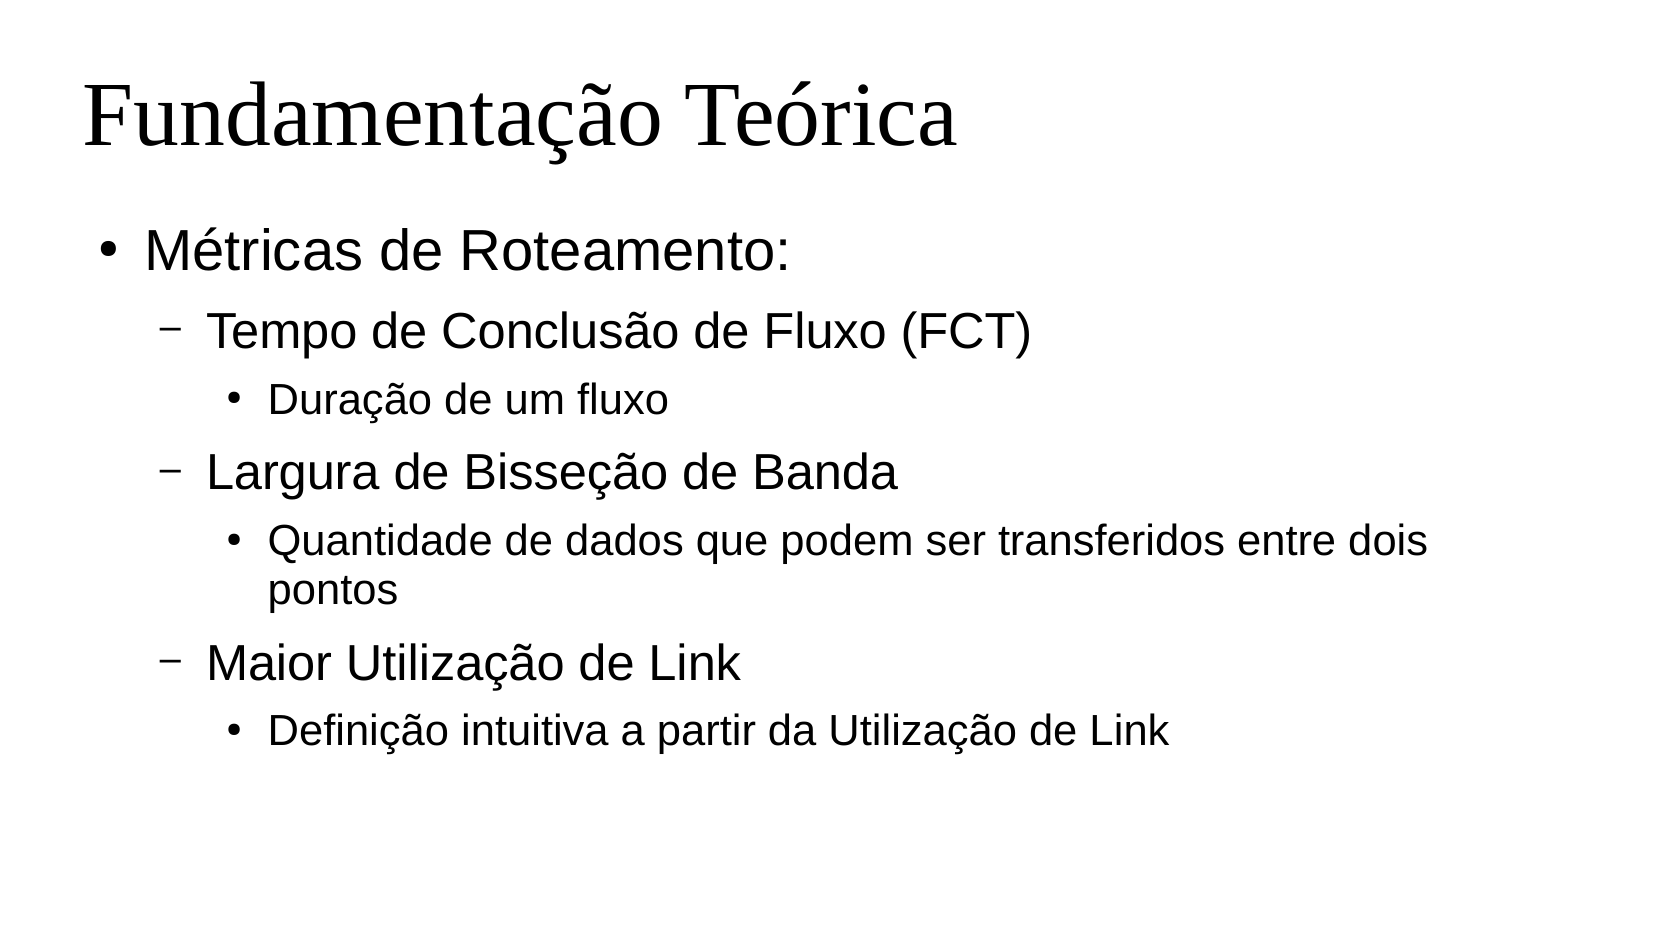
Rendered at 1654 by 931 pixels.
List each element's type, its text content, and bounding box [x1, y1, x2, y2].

title Fundamentação Teórica [82, 37, 1571, 193]
list Métricas de Roteamento: Tempo de Conclusão de Fluxo (FCT) Duração de um fluxo Largura de Bisseção de Banda Quantidade de dados que podem ser transferidos entre dois pontos Maior Utilização de Link Definição intuitiva a partir da Utilização de Link [82, 217, 1571, 758]
